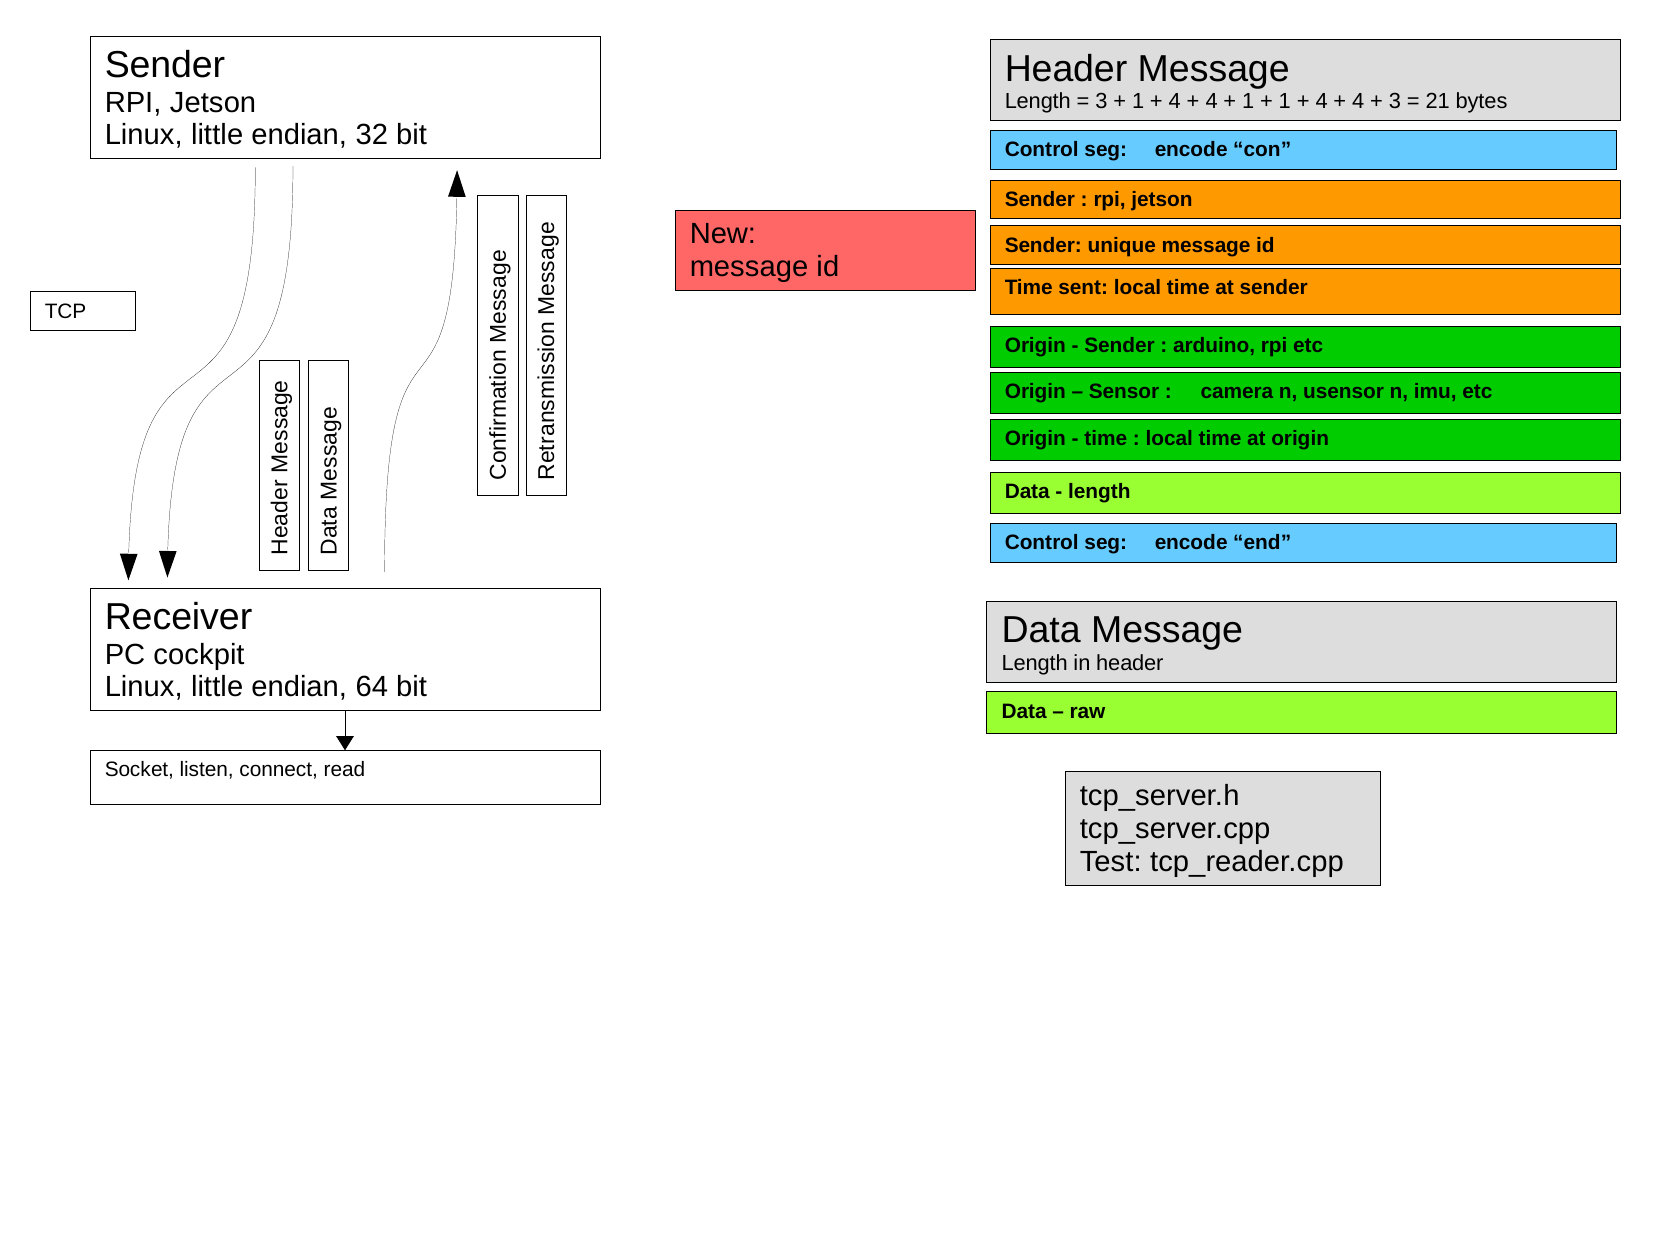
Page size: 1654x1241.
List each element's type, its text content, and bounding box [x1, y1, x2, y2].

text_box tcp_server.h tcp_server.cpp Test: tcp_reader.cpp [1065, 771, 1381, 886]
text_box Data Message Length in header [986, 601, 1617, 683]
text_box Origin - Sender : arduino, rpi etc [990, 326, 1621, 368]
text_box Origin - time : local time at origin [990, 419, 1621, 461]
text_box Origin – Sensor : camera n, usensor n, imu, etc [990, 372, 1621, 414]
text_box Control seg: encode “end” [990, 523, 1617, 563]
text_box Sender : rpi, jetson [990, 180, 1621, 219]
text_box Control seg: encode “con” [990, 130, 1617, 170]
text_box Time sent: local time at sender [990, 268, 1621, 315]
text_box Data – raw [986, 691, 1617, 734]
text_box Receiver PC cockpit Linux, little endian, 64 bit [90, 588, 601, 711]
text_box Confirmation Message [477, 195, 519, 496]
text_box Retransmission Message [526, 195, 567, 496]
text_box Header Message [259, 360, 300, 571]
text_box Data Message [308, 360, 349, 571]
text_box Socket, listen, connect, read [90, 750, 601, 805]
text_box Data - length [990, 472, 1621, 514]
text_box Header Message Length = 3 + 1 + 4 + 4 + 1 + 1 + 4 + 4 + 3 = 21 bytes [990, 39, 1621, 121]
text_box TCP [30, 291, 136, 331]
text_box New: message id [675, 210, 976, 290]
text_box Sender: unique message id [990, 225, 1621, 265]
text_box Sender RPI, Jetson Linux, little endian, 32 bit [90, 36, 601, 159]
